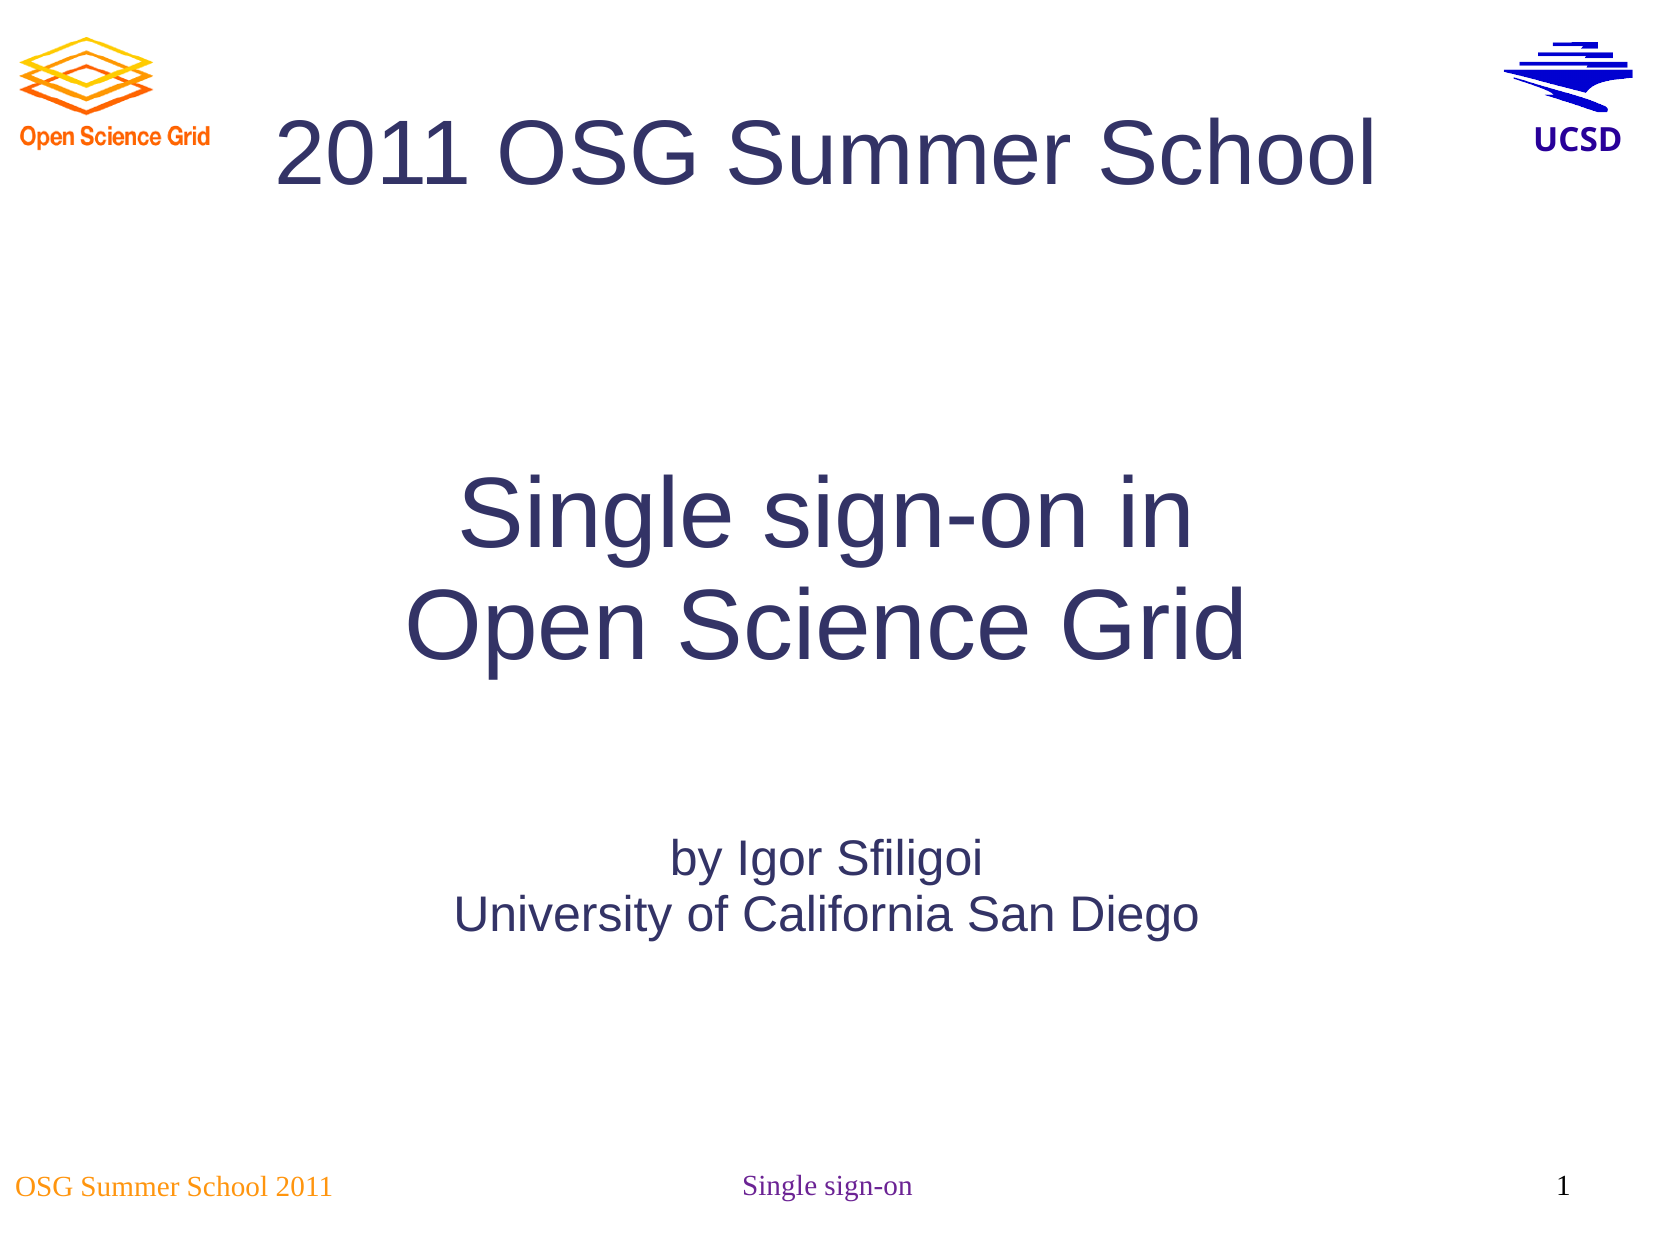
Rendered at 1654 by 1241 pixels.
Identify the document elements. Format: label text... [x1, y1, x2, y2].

picture [1495, 42, 1637, 118]
picture [0, 14, 229, 167]
title 2011 OSG Summer School [82, 49, 1571, 257]
subtitle Single sign-on in Open Science Grid by Igor Sfiligoi University of California San Diego [82, 290, 1571, 1109]
